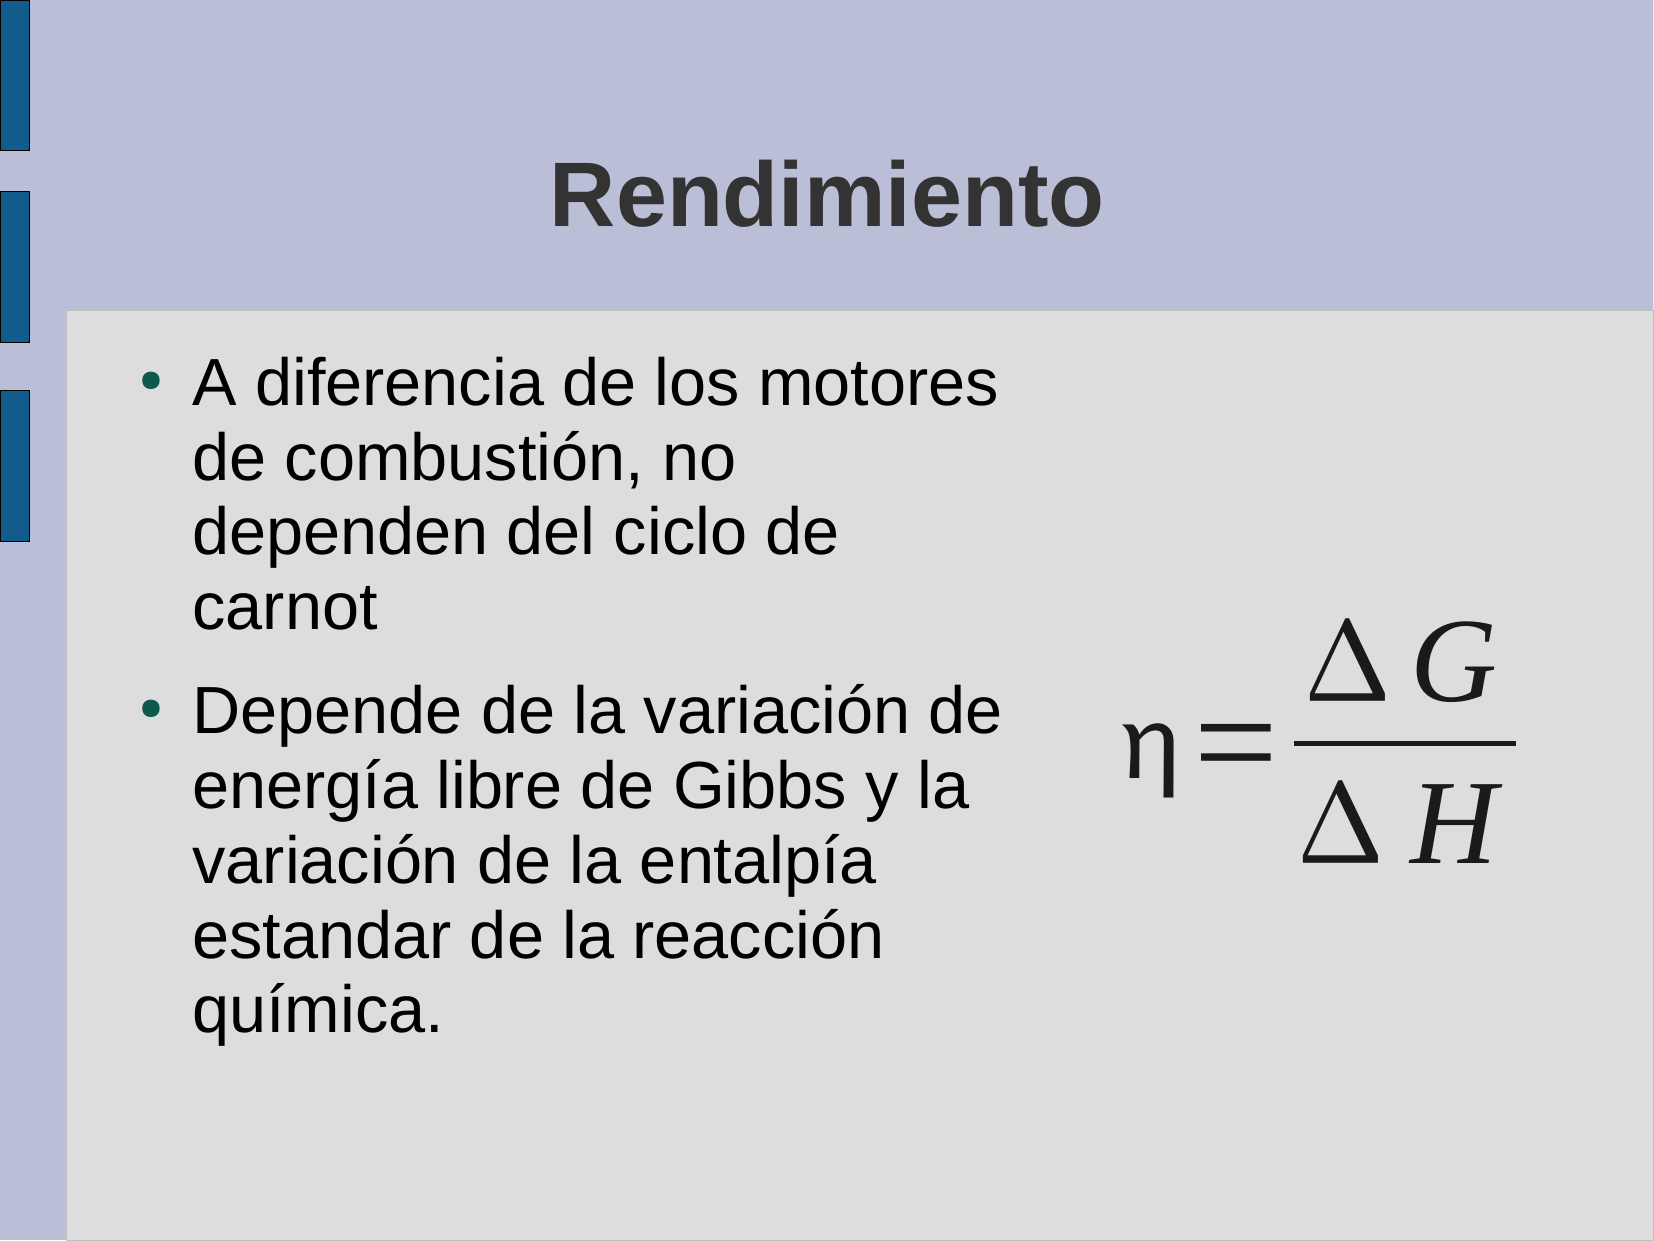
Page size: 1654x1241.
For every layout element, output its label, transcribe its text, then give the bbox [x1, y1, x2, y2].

title Rendimiento [121, 91, 1534, 299]
list A diferencia de los motores de combustión, no dependen del ciclo de carnot Depende de la variación de energía libre de Gibbs y la variación de la entalpía estandar de la reacción química. [121, 344, 845, 1164]
chart [845, 344, 1535, 1164]
